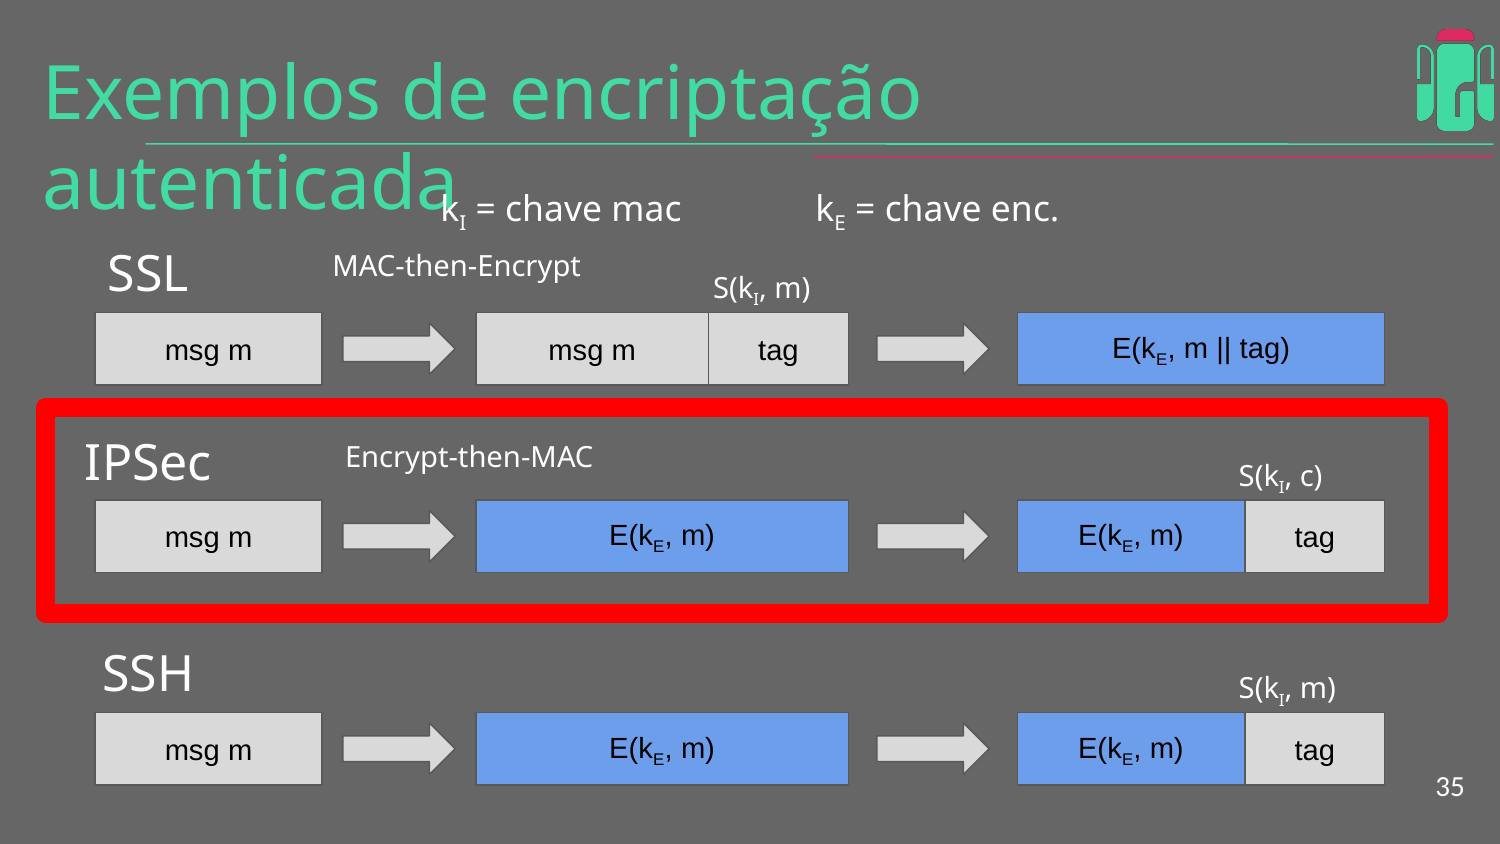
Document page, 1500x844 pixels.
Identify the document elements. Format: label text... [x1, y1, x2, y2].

slide_number <number> [1389, 752, 1480, 817]
text_box msg m [95, 712, 323, 785]
text_box SSH [60, 617, 237, 699]
text_box [876, 322, 990, 375]
text_box S(kI, m) [698, 254, 865, 306]
text_box kI = chave mac kE = chave enc. [359, 163, 1141, 237]
text_box [342, 722, 456, 775]
text_box [876, 510, 990, 563]
text_box MAC-then-Encrypt [267, 238, 646, 291]
text_box [876, 722, 990, 775]
text_box E(kE, m) [475, 712, 849, 785]
text_box S(kI, c) [1223, 442, 1390, 494]
text_box msg m [475, 312, 709, 385]
text_box E(kE, m) [1017, 500, 1244, 573]
text_box [342, 322, 456, 375]
text_box msg m [95, 312, 323, 385]
text_box E(kE, m) [475, 500, 849, 573]
picture [1417, 29, 1494, 131]
text_box tag [1244, 712, 1385, 785]
text_box tag [1244, 500, 1385, 573]
text_box tag [709, 312, 849, 385]
text_box S(kI, m) [1223, 654, 1390, 707]
text_box E(kE, m) [1017, 712, 1244, 785]
text_box [342, 510, 456, 563]
text_box IPSec [60, 406, 237, 489]
text_box SSL [60, 217, 237, 299]
text_box msg m [95, 500, 323, 573]
text_box Encrypt-then-MAC [280, 429, 659, 482]
title Exemplos de encriptação autenticada [27, 29, 1374, 131]
text_box E(kE, m || tag) [1017, 312, 1385, 385]
